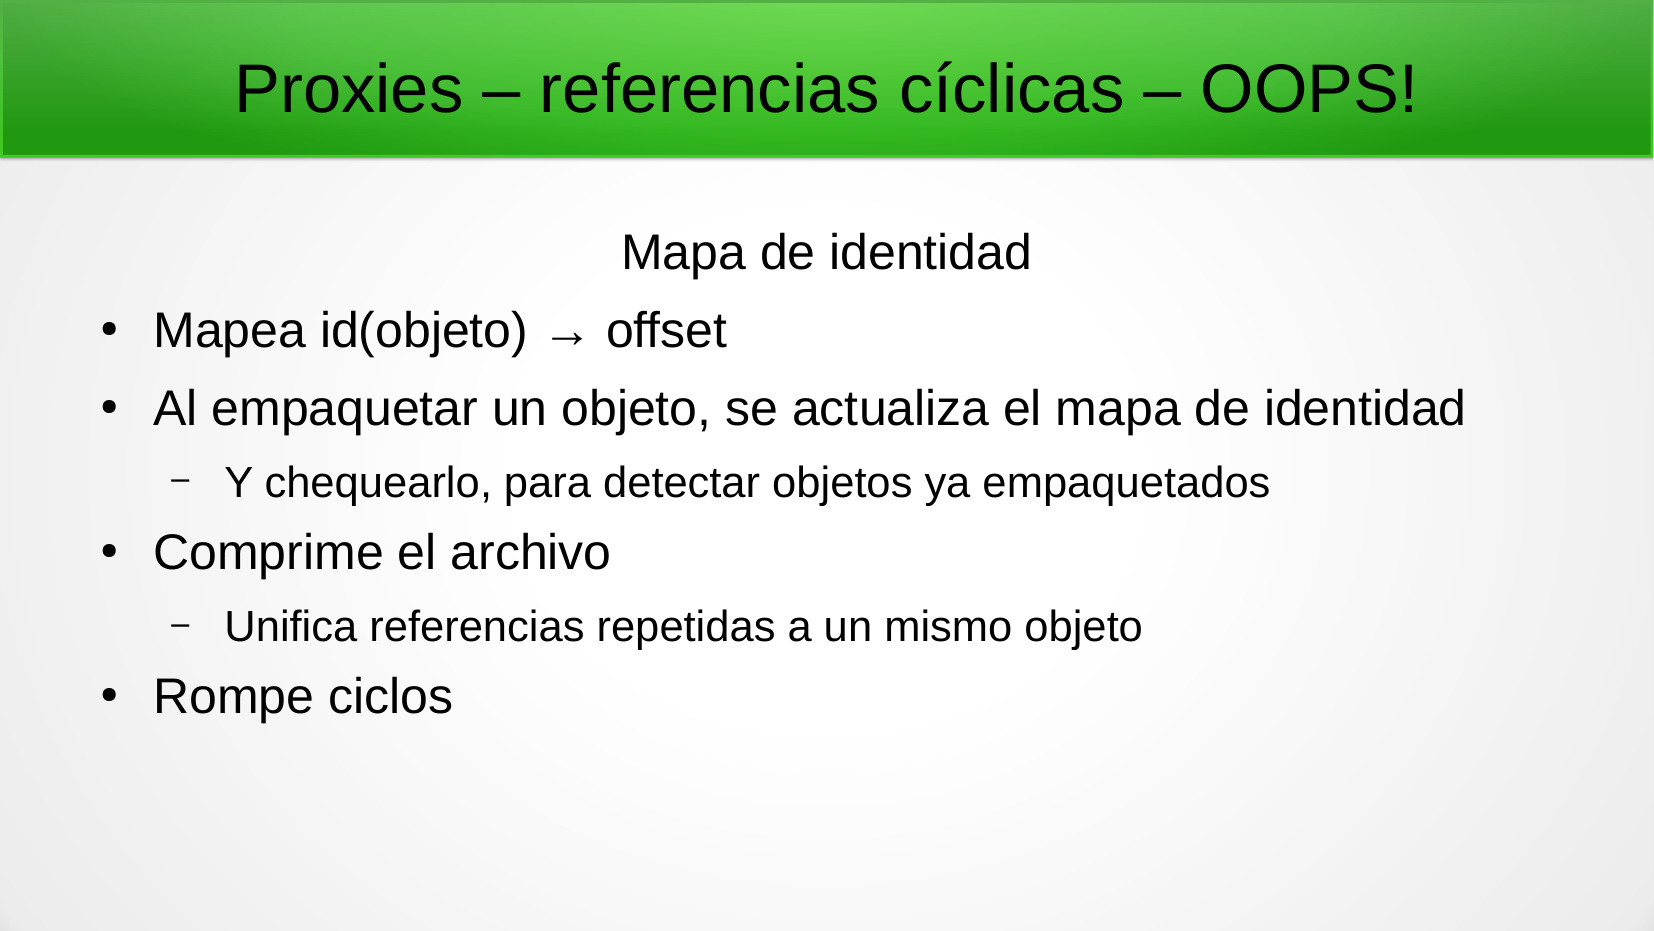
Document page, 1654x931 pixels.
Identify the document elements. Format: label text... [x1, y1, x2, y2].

list Mapa de identidad Mapea id(objeto) → offset Al empaquetar un objeto, se actualiza el mapa de identidad Y chequearlo, para detectar objetos ya empaquetados Comprime el archivo Unifica referencias repetidas a un mismo objeto Rompe ciclos [82, 224, 1571, 764]
title Proxies – referencias cíclicas – OOPS! [82, 35, 1571, 142]
